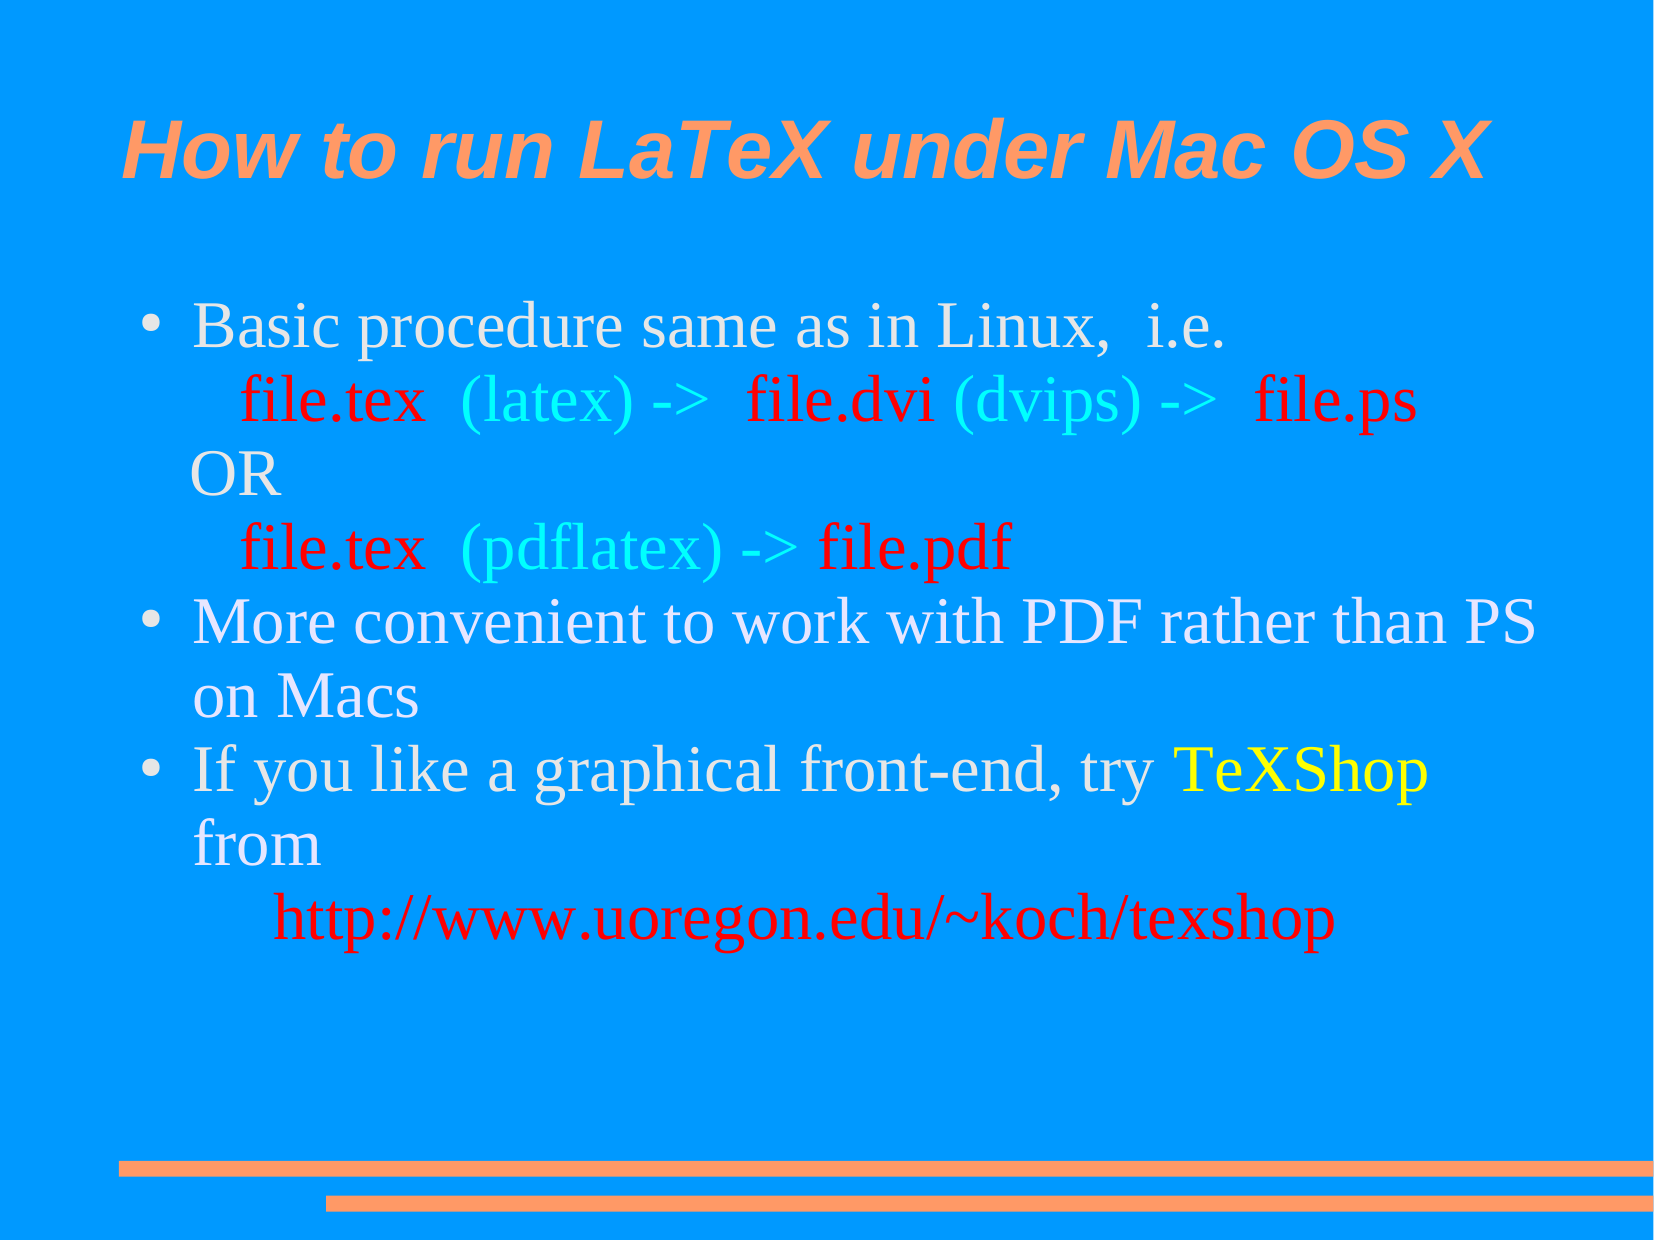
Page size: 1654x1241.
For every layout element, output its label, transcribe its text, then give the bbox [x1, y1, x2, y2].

list Basic procedure same as in Linux, i.e. file.tex (latex) -> file.dvi (dvips) -> file.ps OR file.tex (pdflatex) -> file.pdf More convenient to work with PDF rather than PS on Macs If you like a graphical front-end, try TeXShop from http://www.uoregon.edu/~koch/texshop [121, 287, 1561, 1098]
title How to run LaTeX under Mac OS X [121, 46, 1534, 254]
